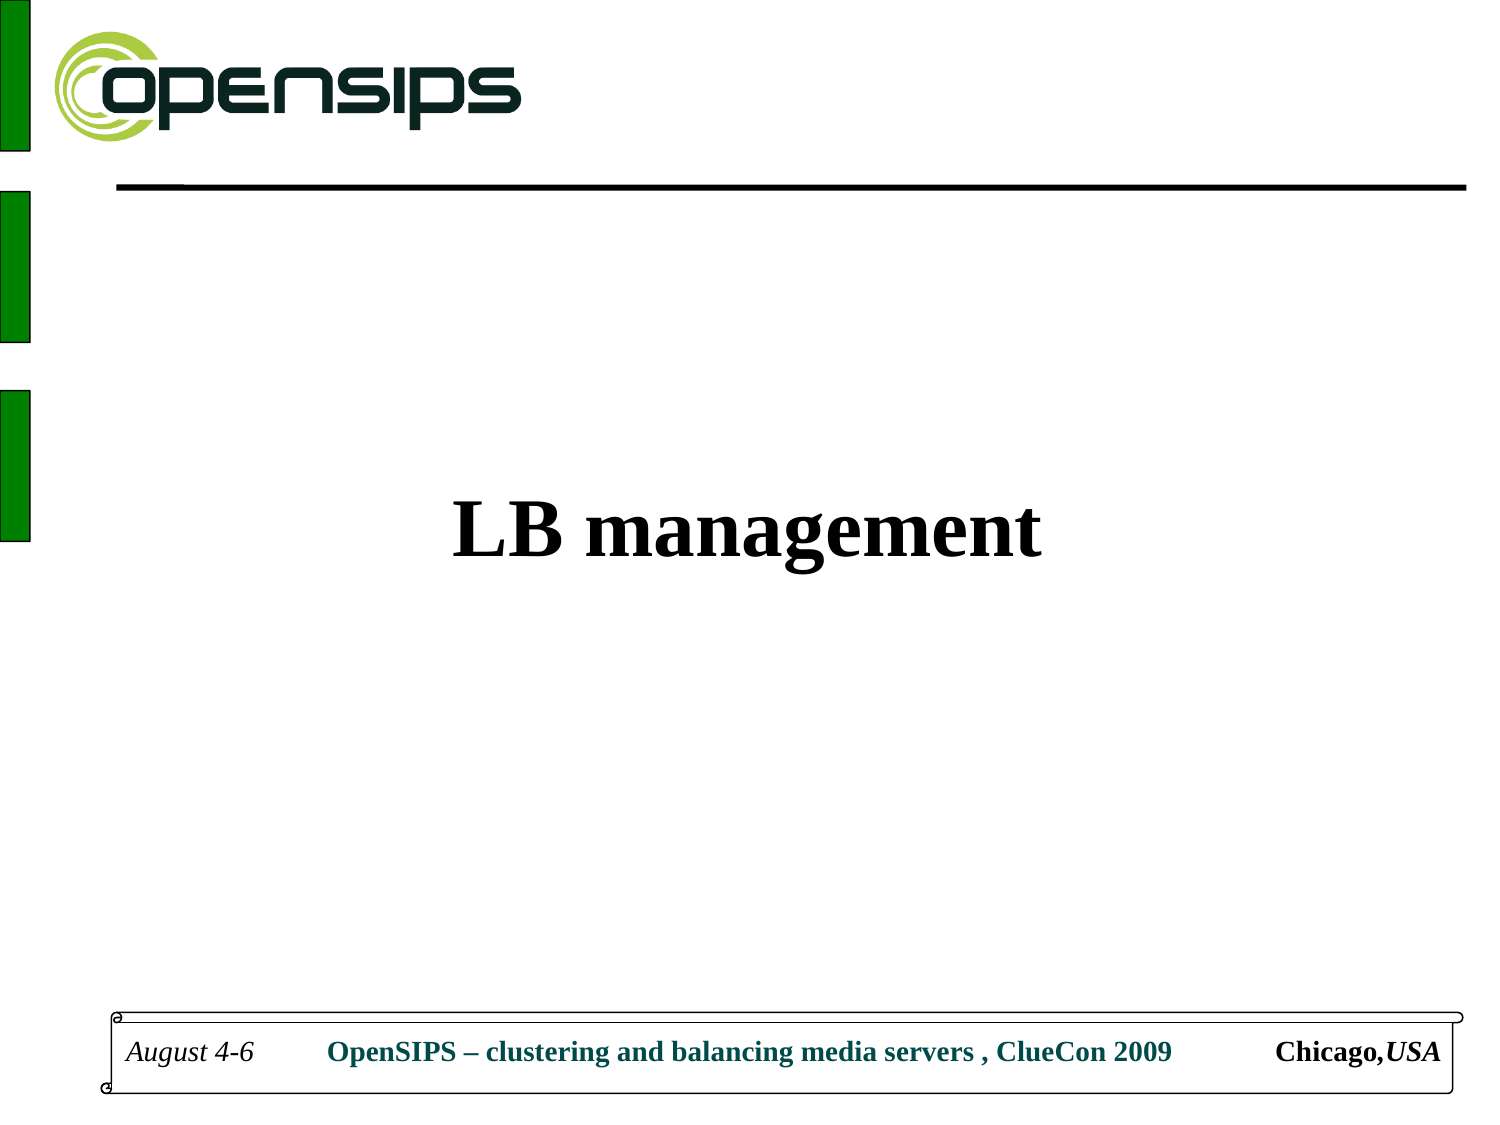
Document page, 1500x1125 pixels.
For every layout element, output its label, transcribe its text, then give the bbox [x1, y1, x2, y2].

picture [51, 27, 532, 148]
text_box LB management [438, 502, 1136, 610]
